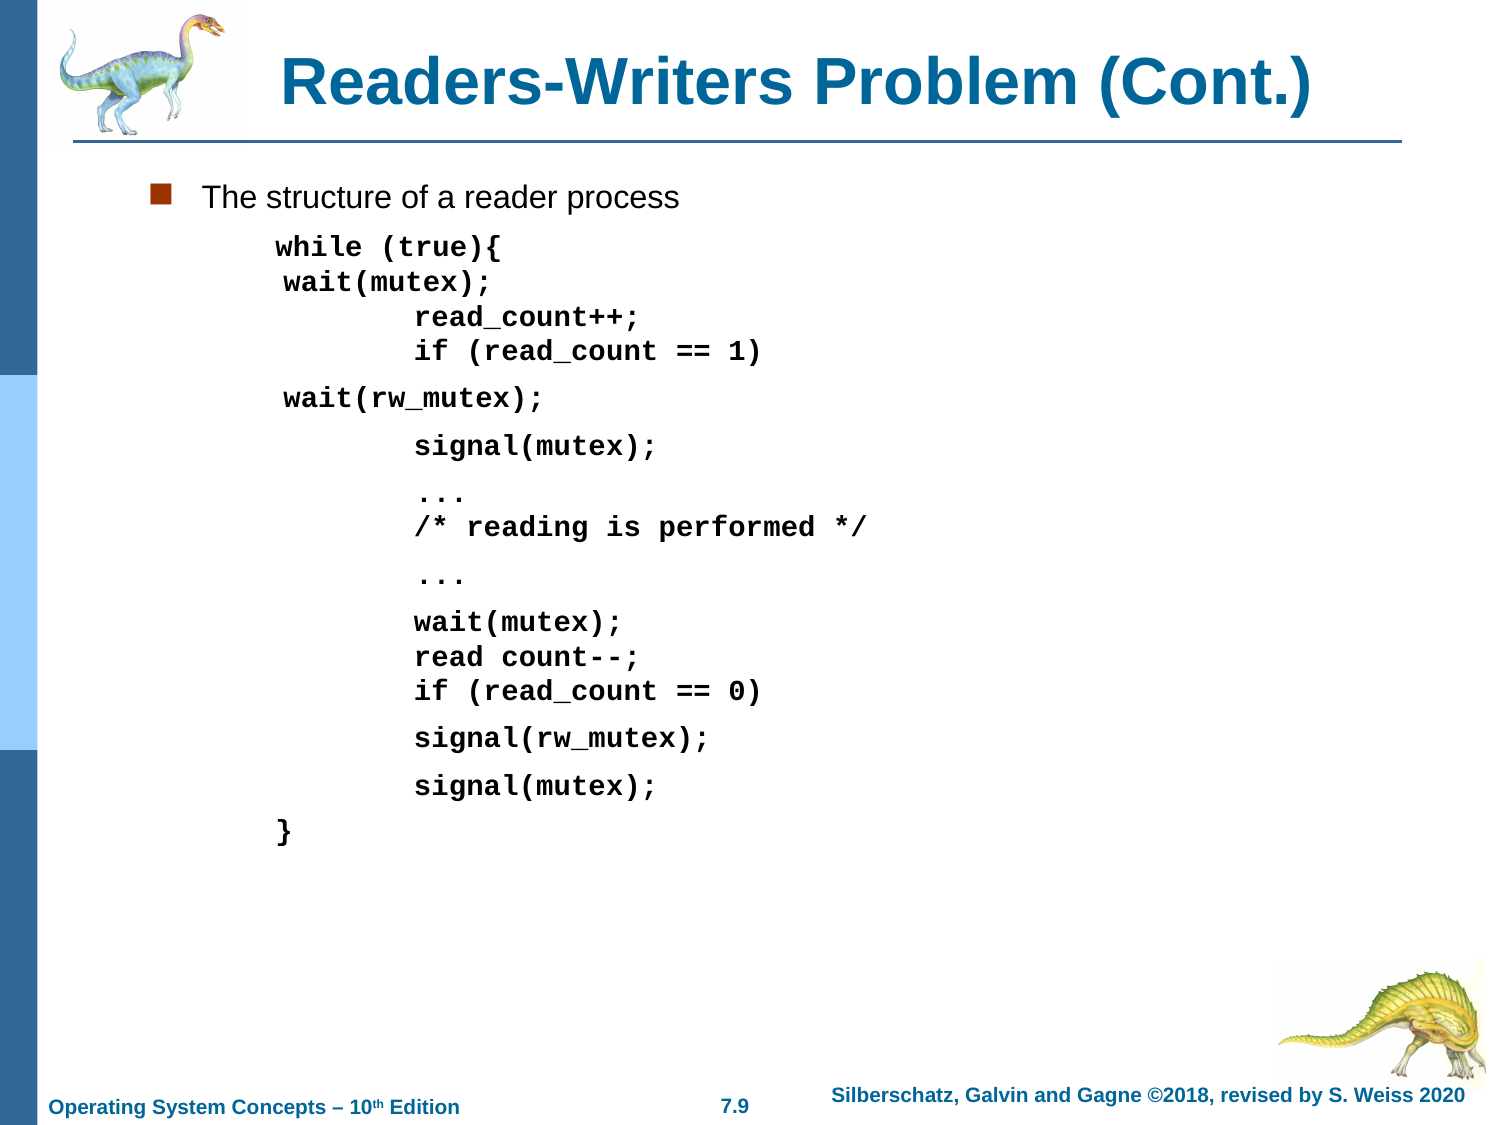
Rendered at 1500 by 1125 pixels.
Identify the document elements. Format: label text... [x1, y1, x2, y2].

list The structure of a reader process while (true){ wait(mutex); read_count++; if (read_count == 1) wait(rw_mutex); signal(mutex); ... /* reading is performed */ ... wait(mutex); read count--; if (read_count == 0) signal(rw_mutex); signal(mutex); } [138, 176, 1409, 1008]
picture [1148, 1087, 1156, 1092]
picture [46, 0, 243, 149]
picture [1275, 959, 1486, 1090]
title Readers-Writers Problem (Cont.) [169, 31, 1425, 126]
